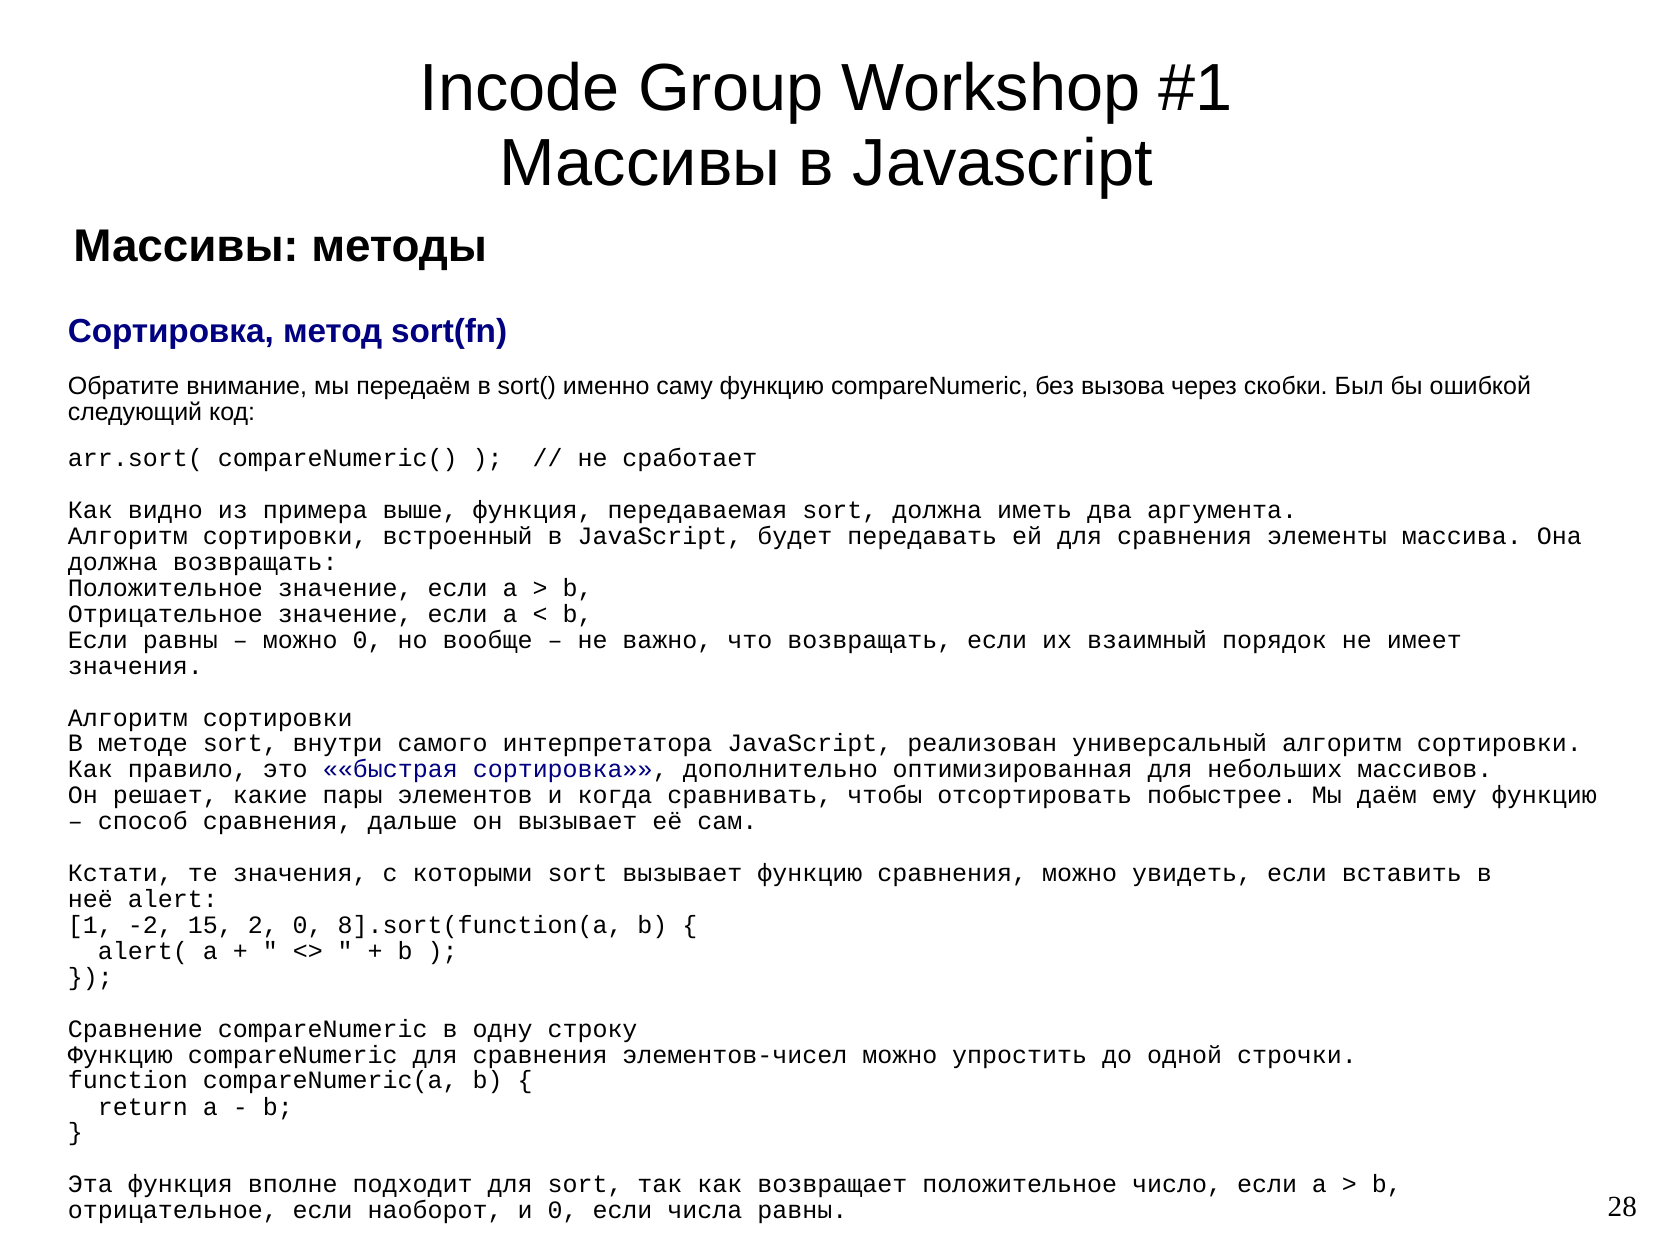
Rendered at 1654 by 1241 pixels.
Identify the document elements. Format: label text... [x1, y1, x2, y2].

text_box Массивы: методы [58, 212, 1571, 307]
text_box Сортировка, метод sort(fn) Обратите внимание, мы передаём в sort() именно саму функцию compareNumeric, без вызова через скобки. Был бы ошибкой следующий код: arr.sort( compareNumeric() ); // не сработает Как видно из примера выше, функция, передаваемая sort, должна иметь два аргумента. Алгоритм сортировки, встроенный в JavaScript, будет передавать ей для сравнения элементы массива. Она должна возвращать: Положительное значение, если a > b, Отрицательное значение, если a < b, Если равны – можно 0, но вообще – не важно, что возвращать, если их взаимный порядок не имеет значения. Алгоритм сортировки В методе sort, внутри самого интерпретатора JavaScript, реализован универсальный алгоритм сортировки. Как правило, это ««быстрая сортировка»», дополнительно оптимизированная для небольших массивов. Он решает, какие пары элементов и когда сравнивать, чтобы отсортировать побыстрее. Мы даём ему функцию – способ сравнения, дальше он вызывает её сам. Кстати, те значения, с которыми sort вызывает функцию сравнения, можно увидеть, если вставить в неё alert: [1, -2, 15, 2, 0, 8].sort(function(a, b) { alert( a + " <> " + b ); }); Сравнение compareNumeric в одну строку Функцию compareNumeric для сравнения элементов-чисел можно упростить до одной строчки. function compareNumeric(a, b) { return a - b; } Эта функция вполне подходит для sort, так как возвращает положительное число, если a > b, отрицательное, если наоборот, и 0, если числа равны. [53, 307, 1619, 1221]
title Incode Group Workshop #1 Массивы в Javascript [82, 49, 1571, 201]
